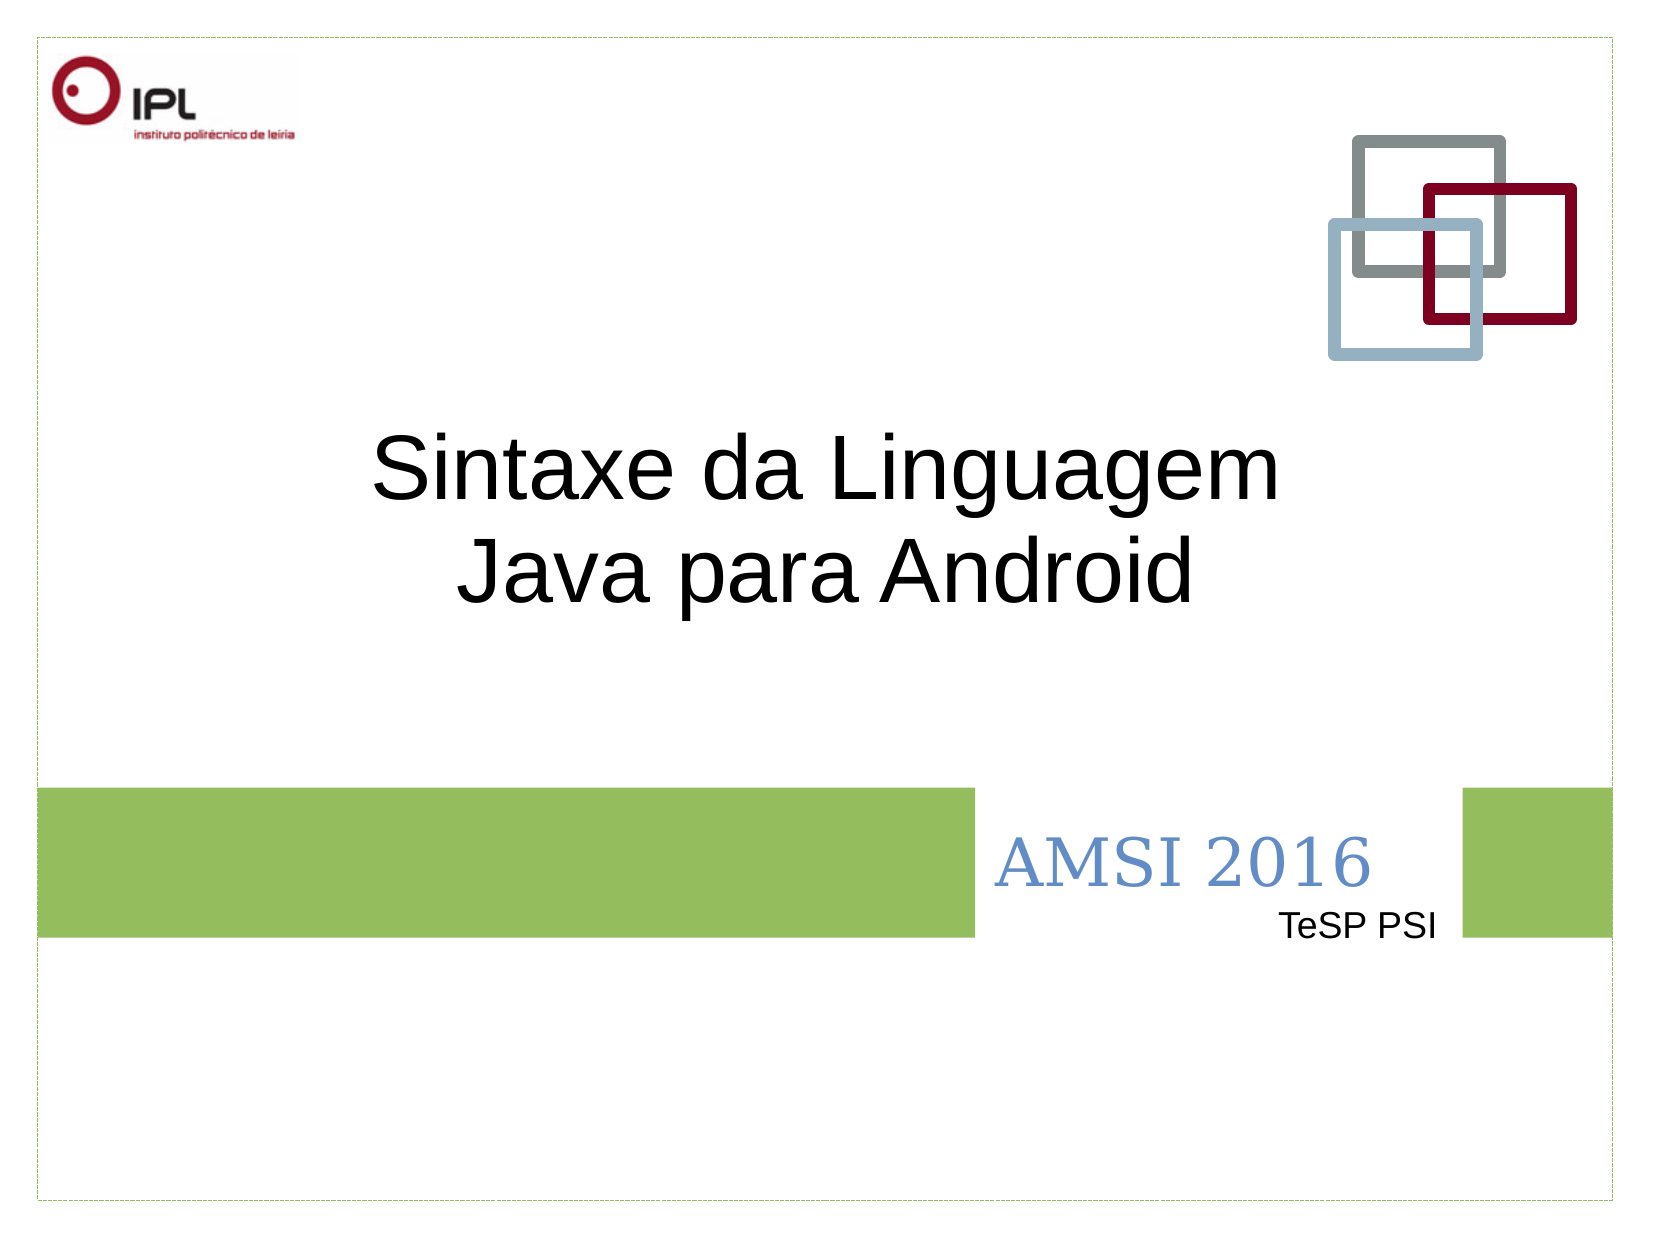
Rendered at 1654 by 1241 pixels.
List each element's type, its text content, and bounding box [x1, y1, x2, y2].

picture [47, 53, 303, 145]
text_box [37, 787, 976, 938]
text_box AMSI 2016 [980, 816, 1453, 910]
text_box [1462, 787, 1613, 938]
text_box TeSP PSI [1263, 897, 1453, 955]
title Sintaxe da Linguagem Java para Android [82, 415, 1571, 623]
